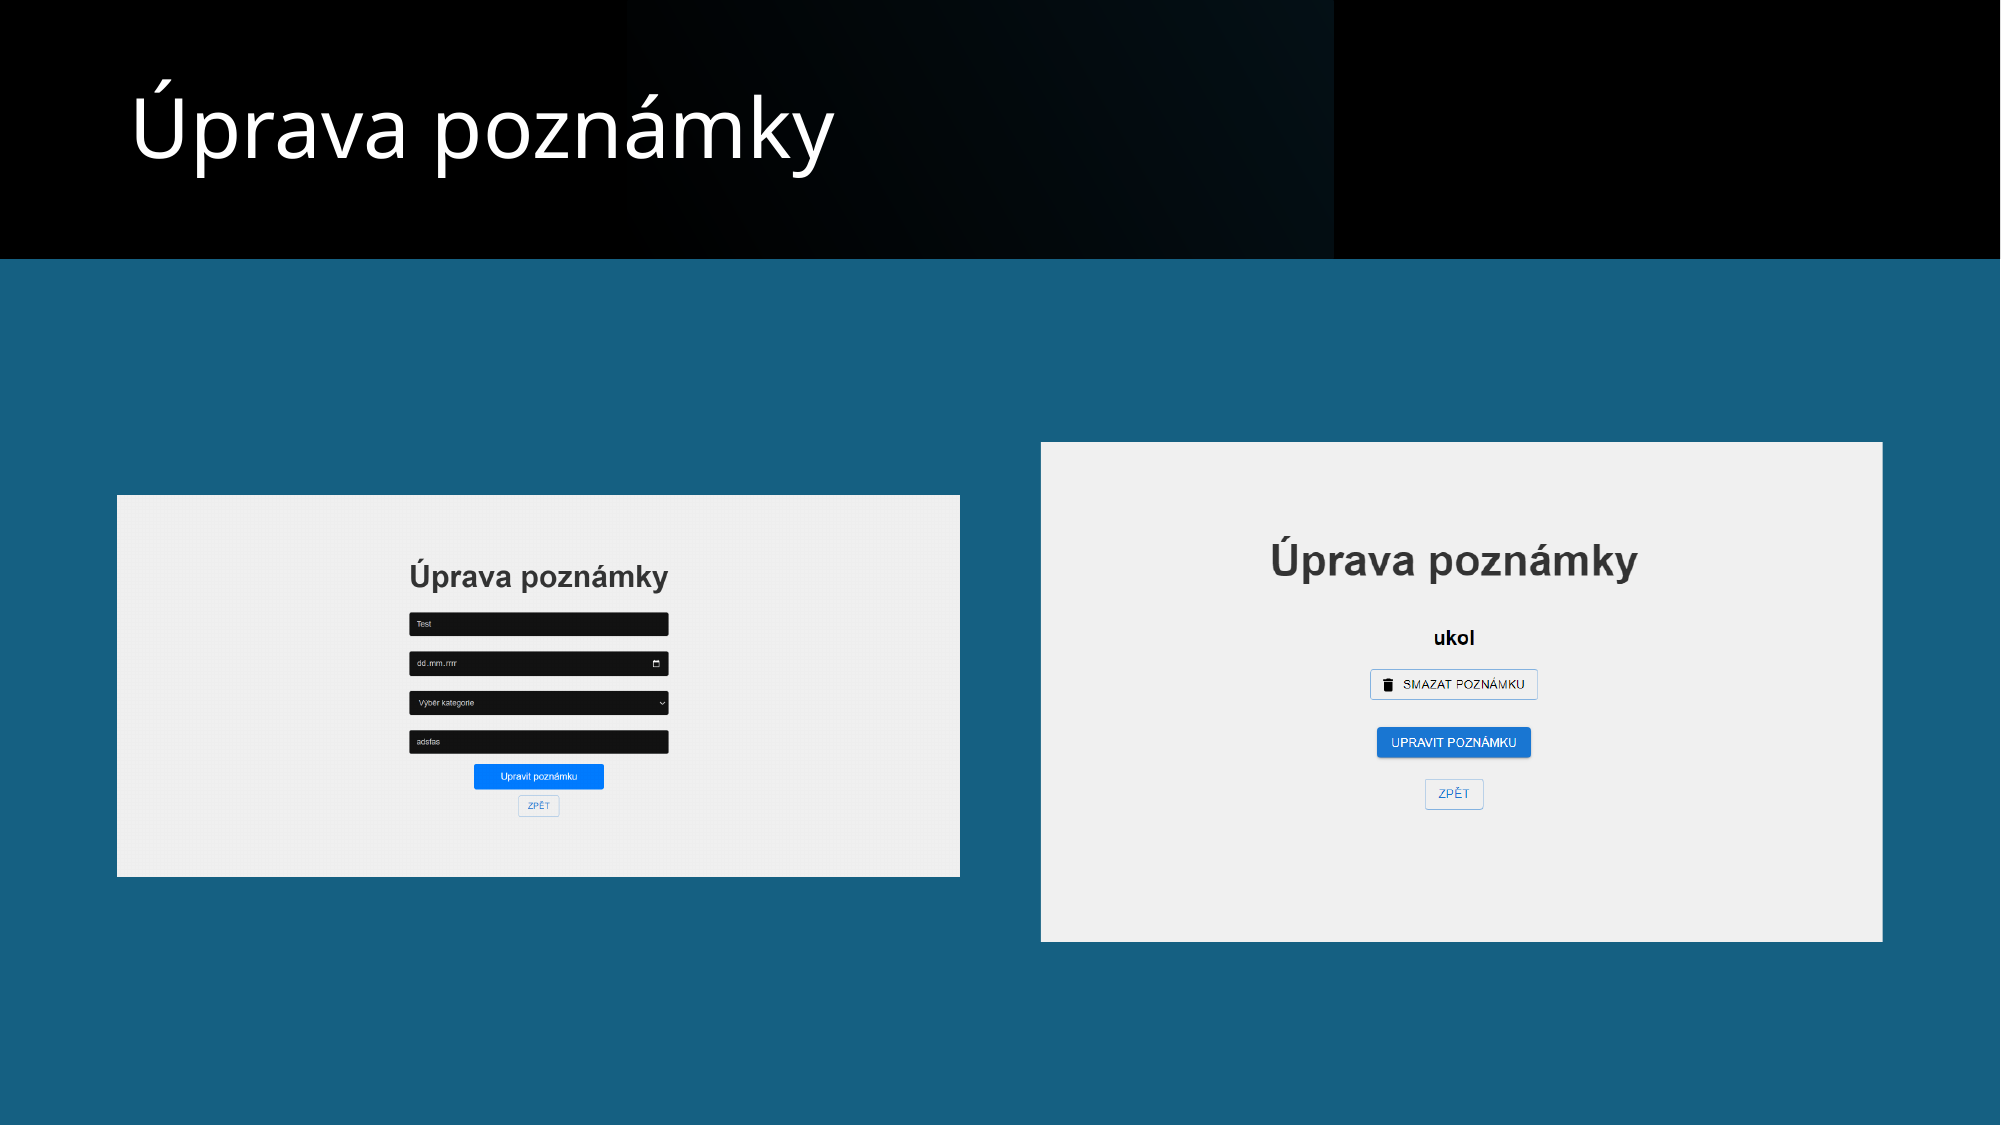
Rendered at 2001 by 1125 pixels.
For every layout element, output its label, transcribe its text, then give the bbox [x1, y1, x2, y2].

picture [1040, 442, 1883, 942]
picture [117, 495, 960, 877]
text_box [0, 0, 2000, 1125]
title Úprava poznámky [114, 57, 1279, 206]
